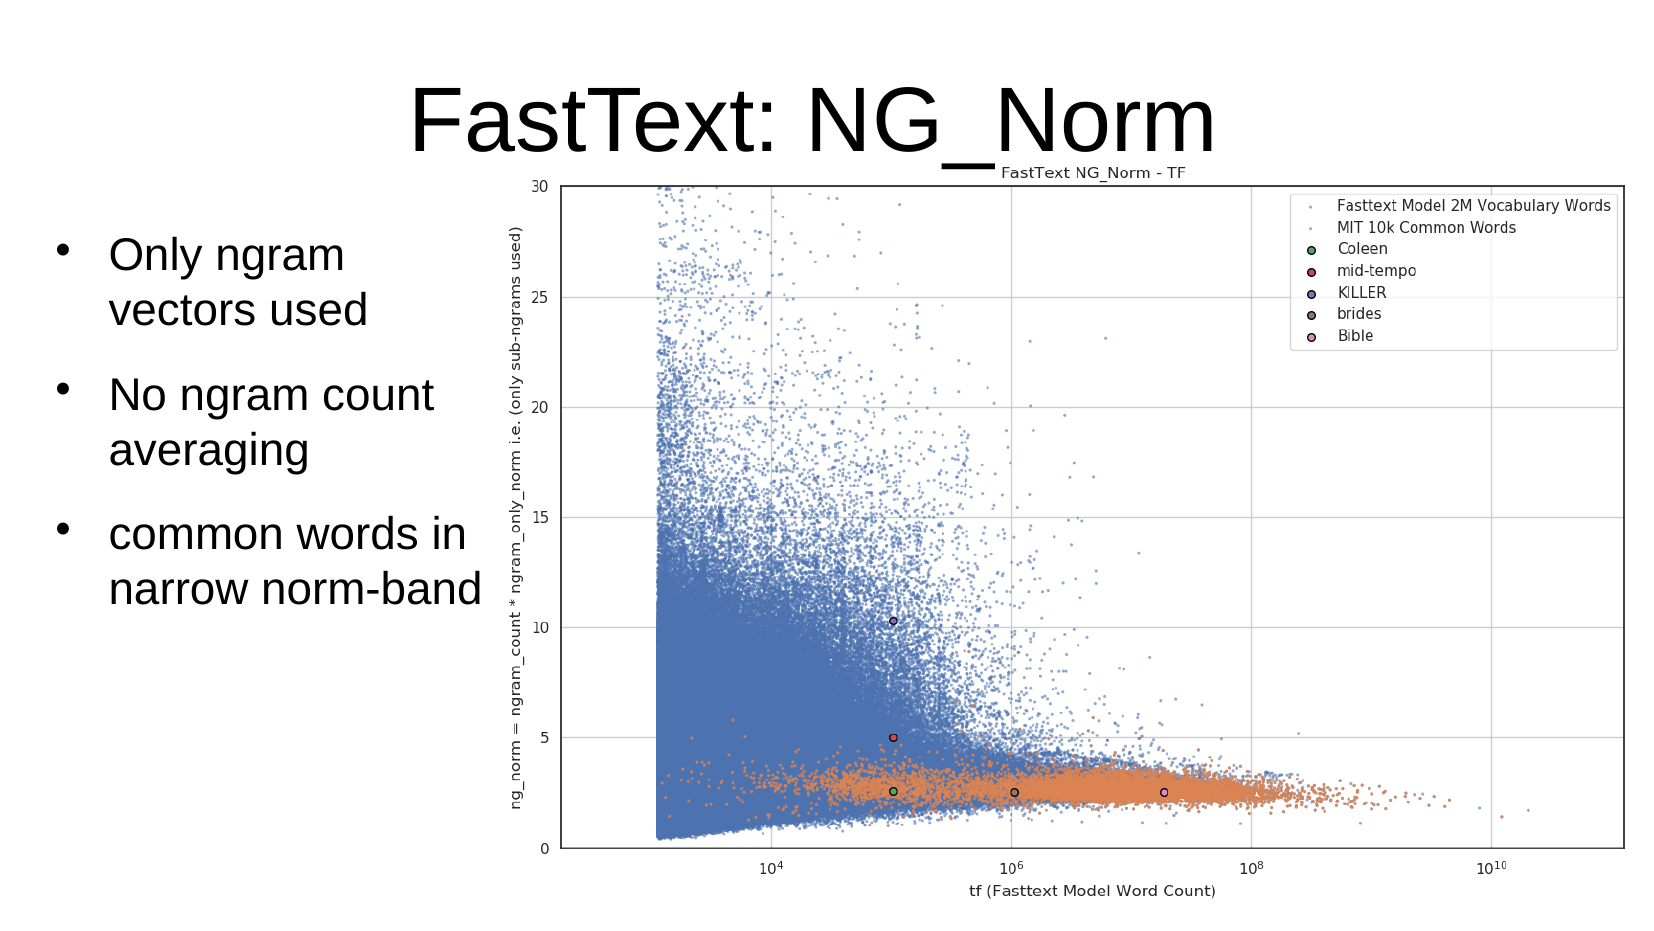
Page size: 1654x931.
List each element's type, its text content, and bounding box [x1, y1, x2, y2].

text_box FastText: NG_Norm [82, 37, 1571, 193]
picture [492, 149, 1641, 915]
text_box Only ngram vectors used No ngram count averaging common words in narrow norm-band [37, 225, 493, 757]
